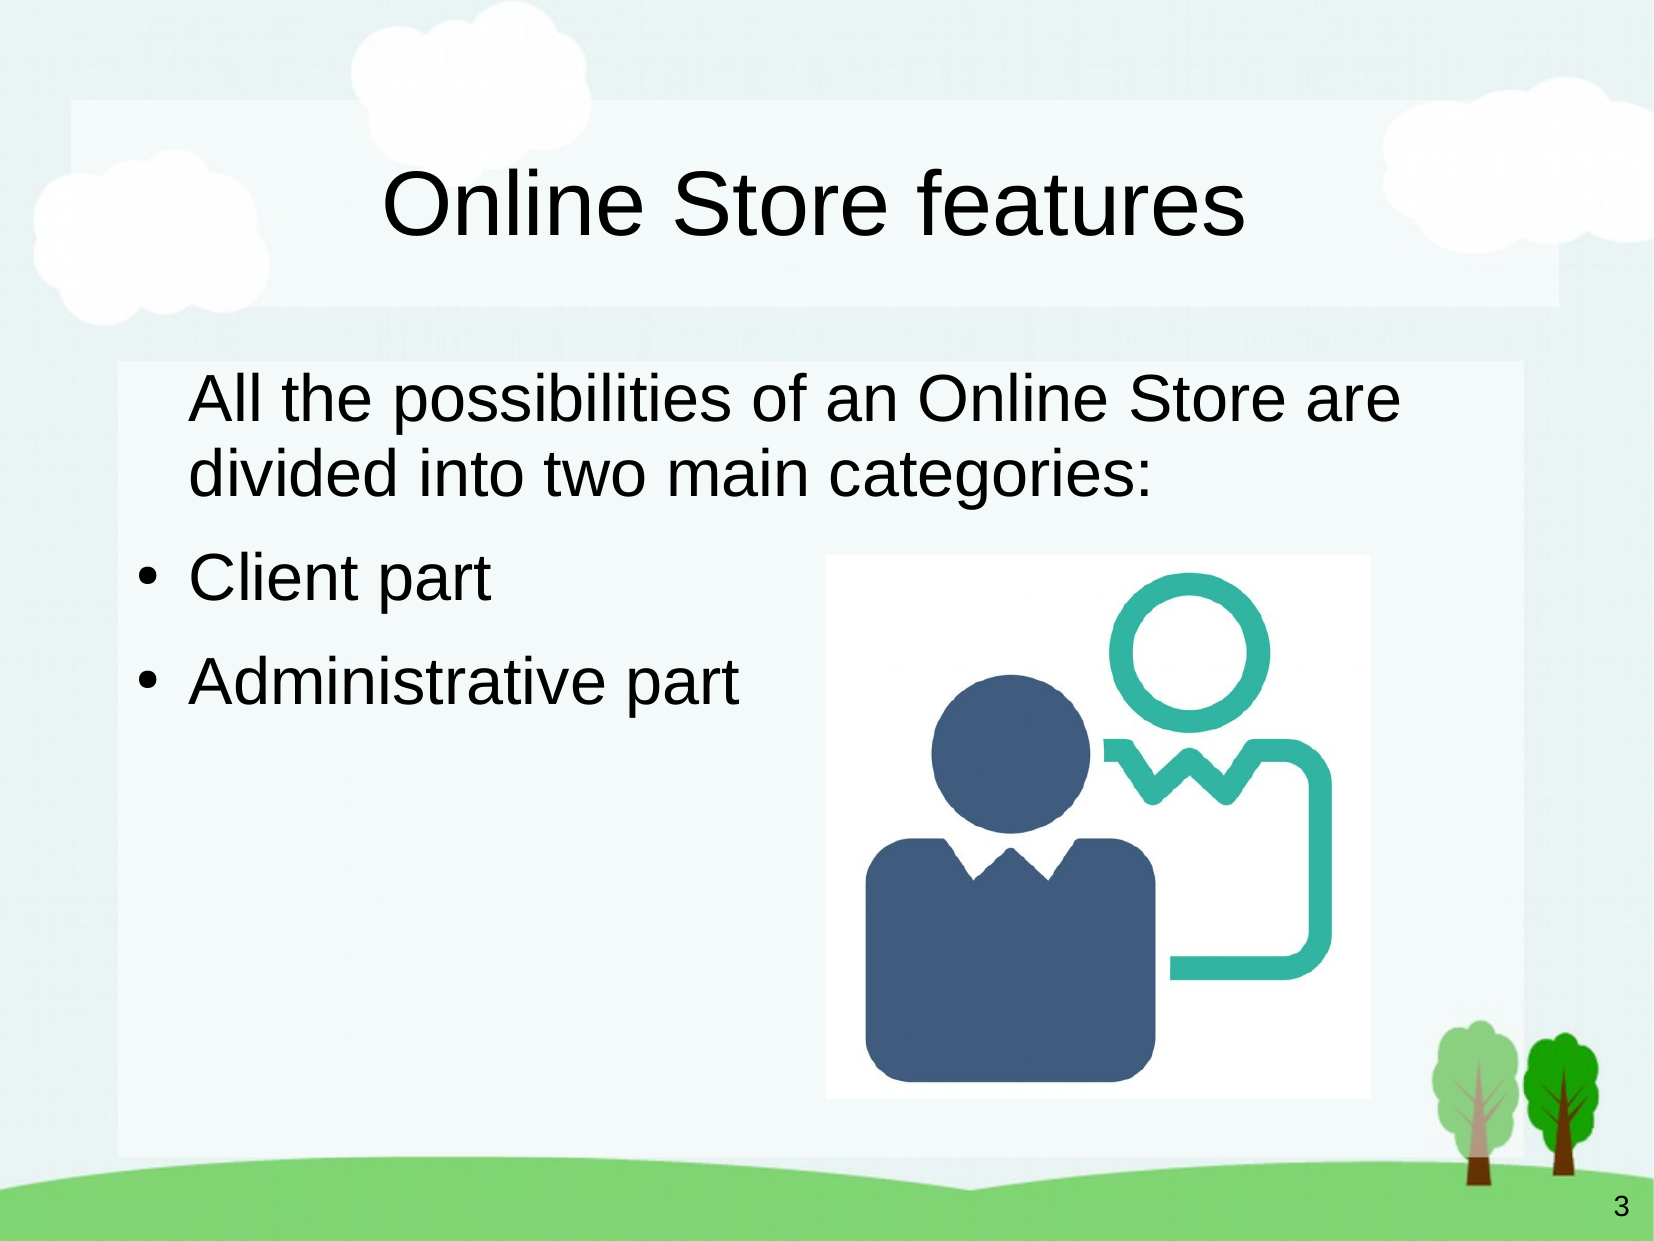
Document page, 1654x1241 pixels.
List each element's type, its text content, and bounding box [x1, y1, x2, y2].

list All the possibilities of an Online Store are divided into two main categories: Client part Administrative part [118, 361, 1524, 1158]
title Online Store features [70, 100, 1560, 308]
picture [0, 0, 1654, 1241]
